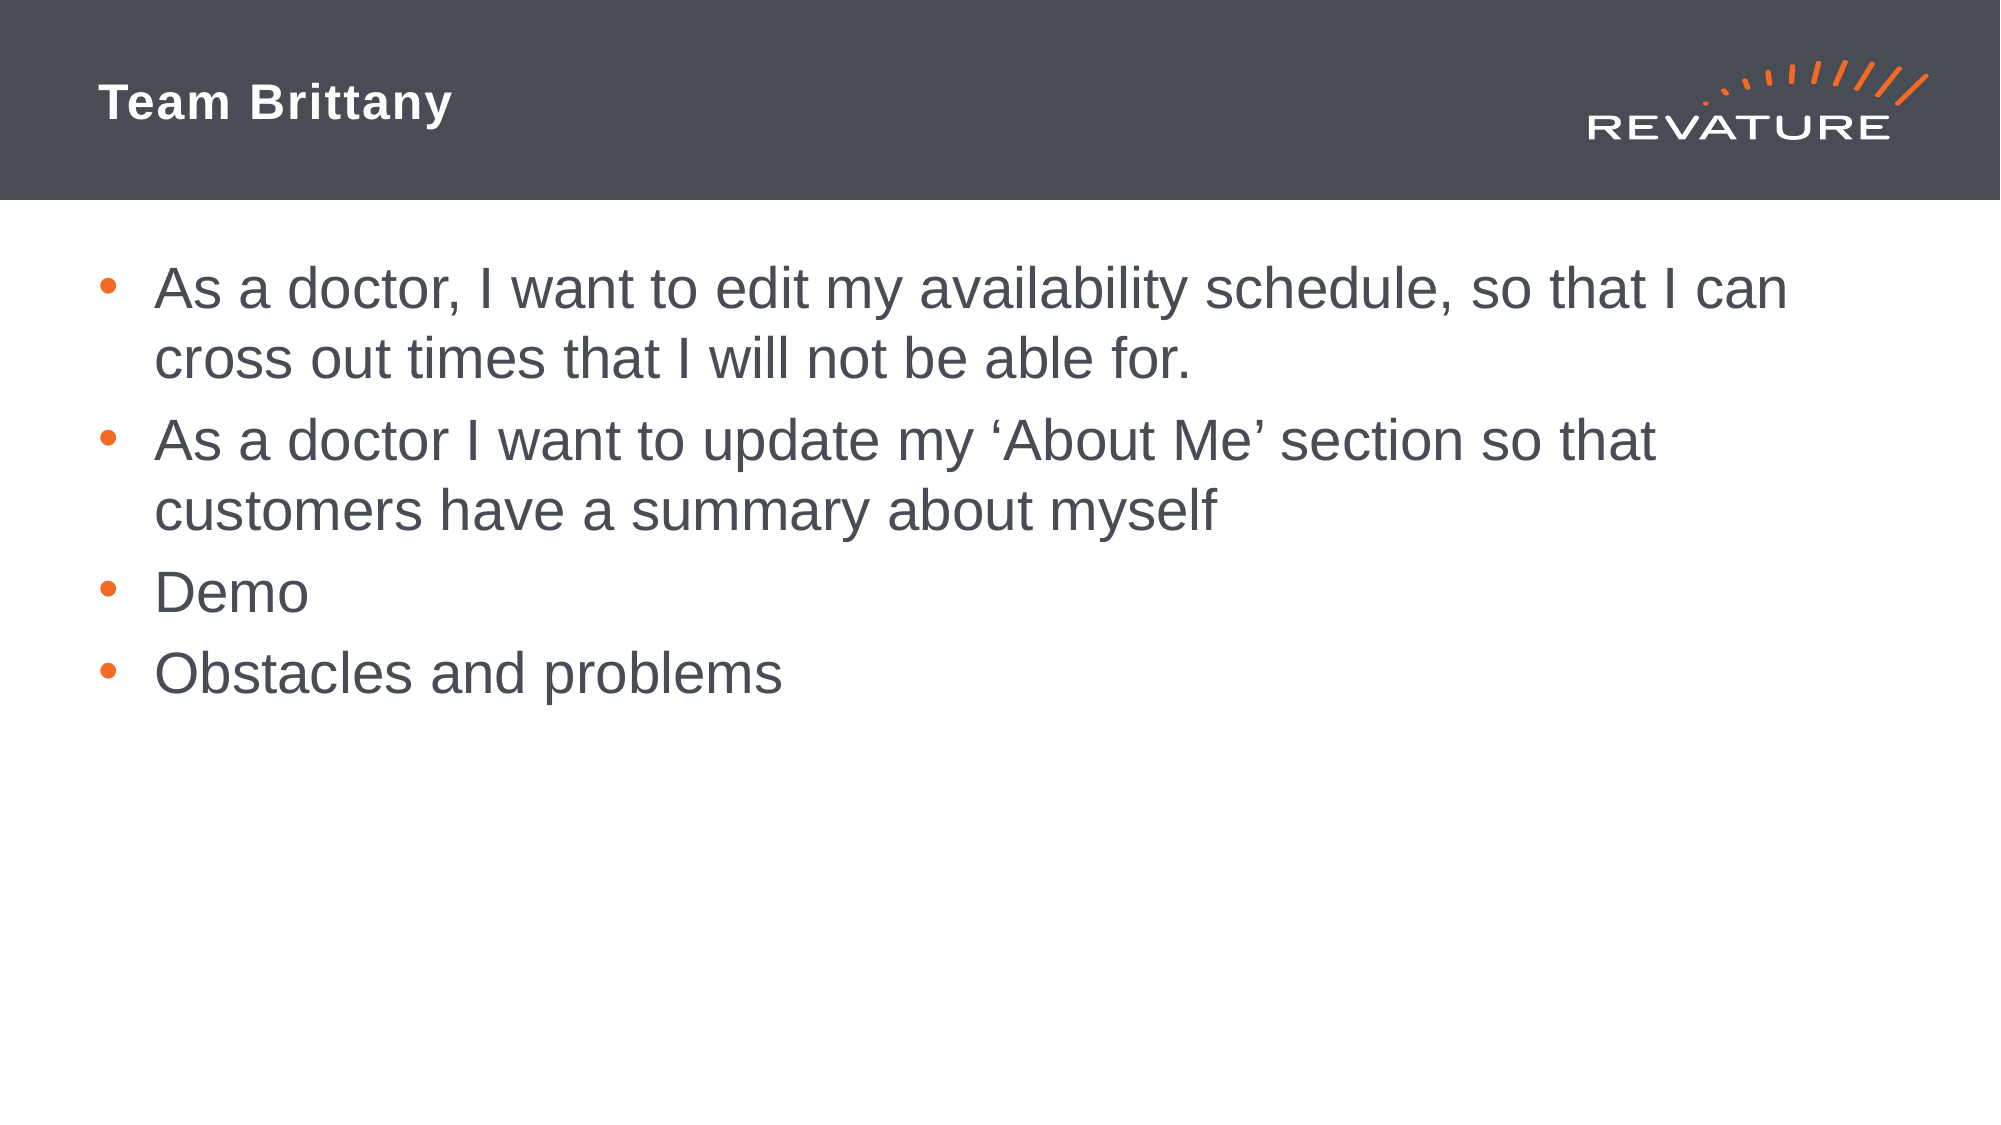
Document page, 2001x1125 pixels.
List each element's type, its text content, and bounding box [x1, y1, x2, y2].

title Team Brittany [83, 0, 1445, 200]
list As a doctor, I want to edit my availability schedule, so that I can cross out times that I will not be able for. As a doctor I want to update my ‘About Me’ section so that customers have a summary about myself Demo Obstacles and problems [83, 243, 1917, 986]
